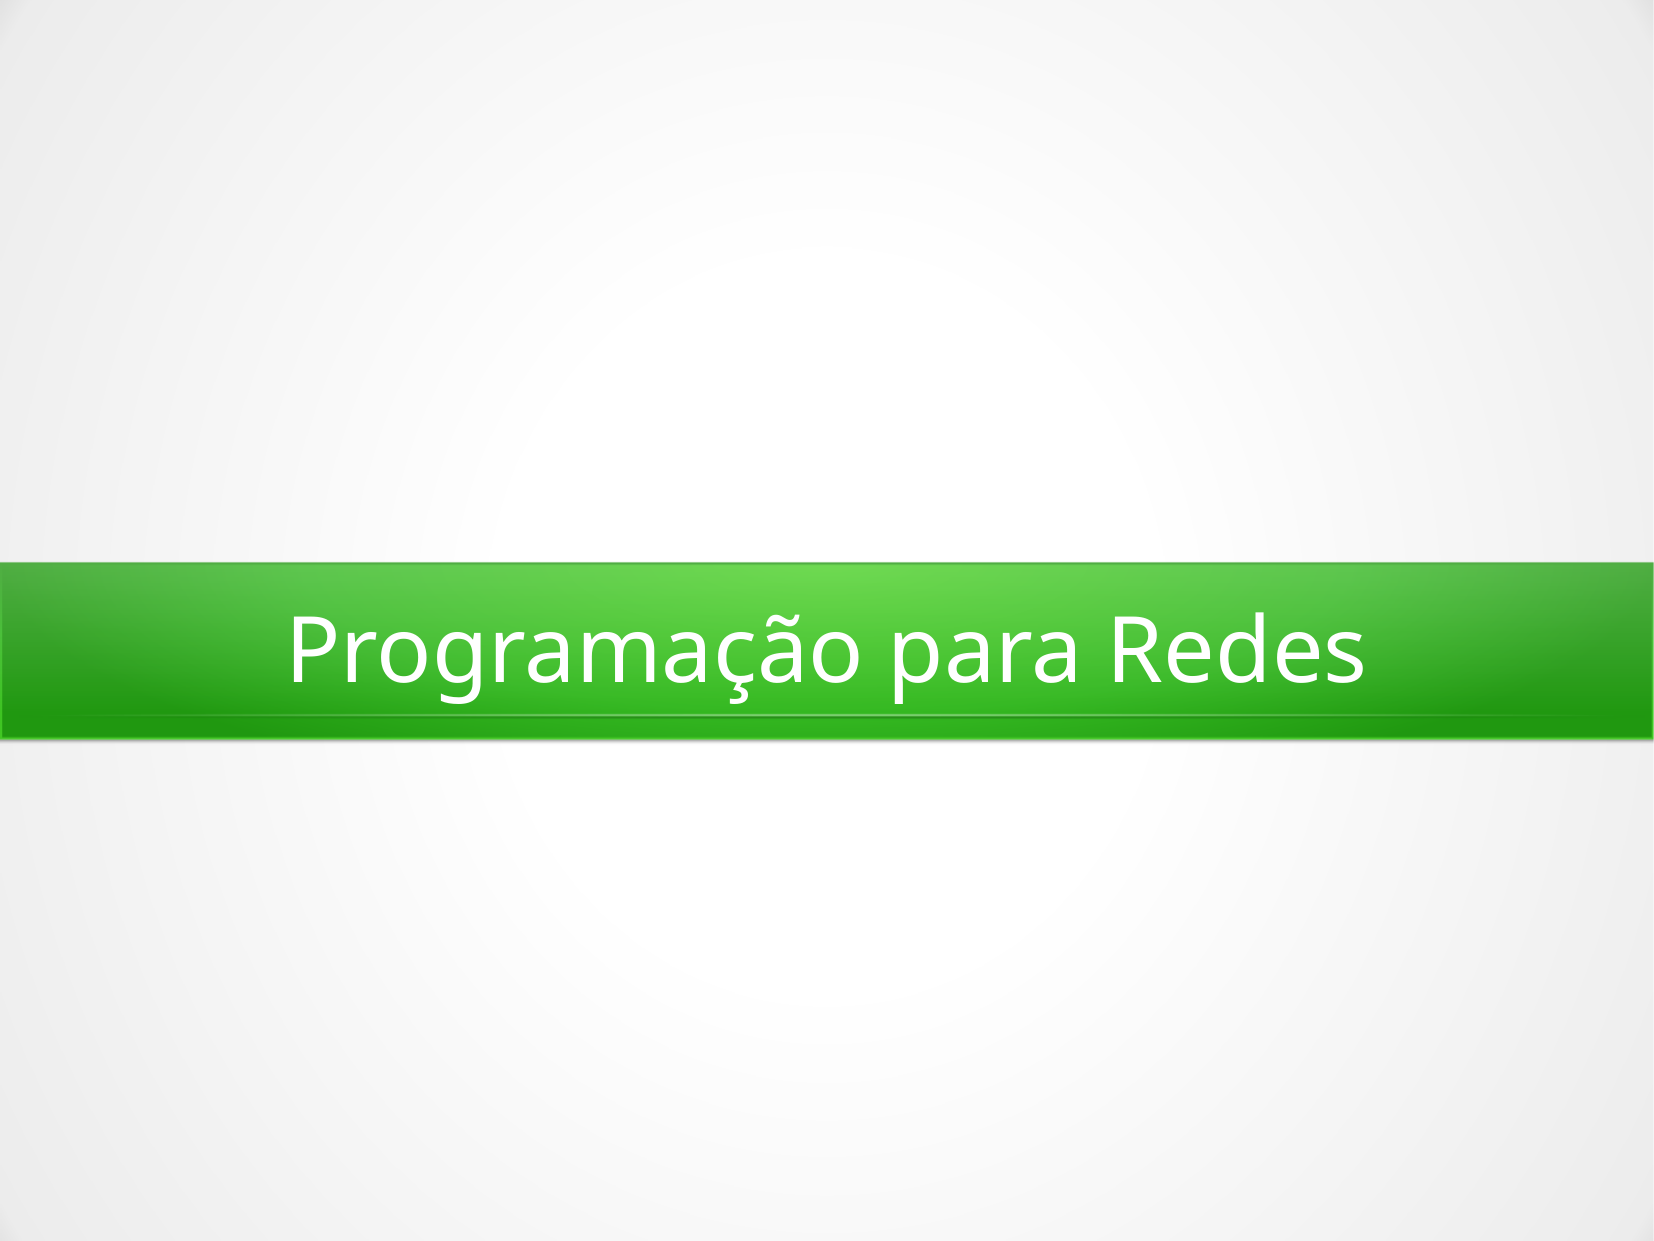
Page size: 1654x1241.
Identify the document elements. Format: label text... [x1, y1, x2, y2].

picture [0, 0, 1654, 1241]
title Programação para Redes [82, 578, 1571, 715]
